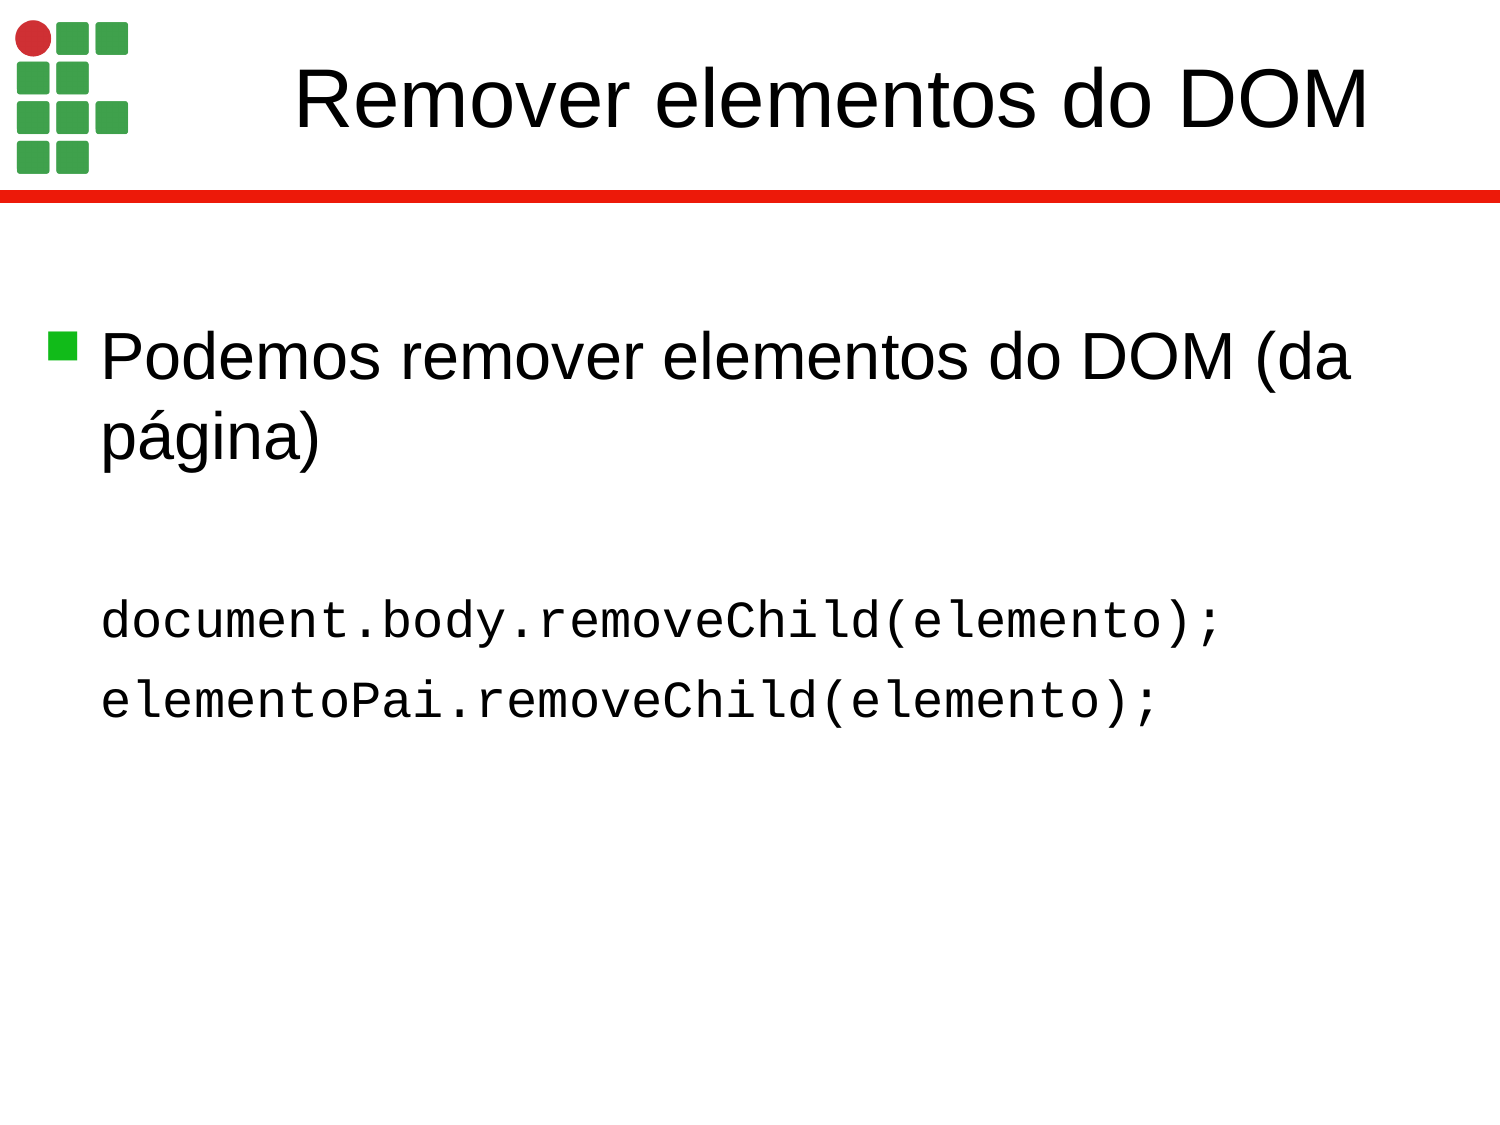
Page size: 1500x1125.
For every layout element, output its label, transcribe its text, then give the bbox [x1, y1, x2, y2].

title Remover elementos do DOM [165, 0, 1500, 202]
list Podemos remover elementos do DOM (da página) document.body.removeChild(elemento); elementoPai.removeChild(elemento); [29, 207, 1471, 1087]
picture [14, 16, 130, 178]
